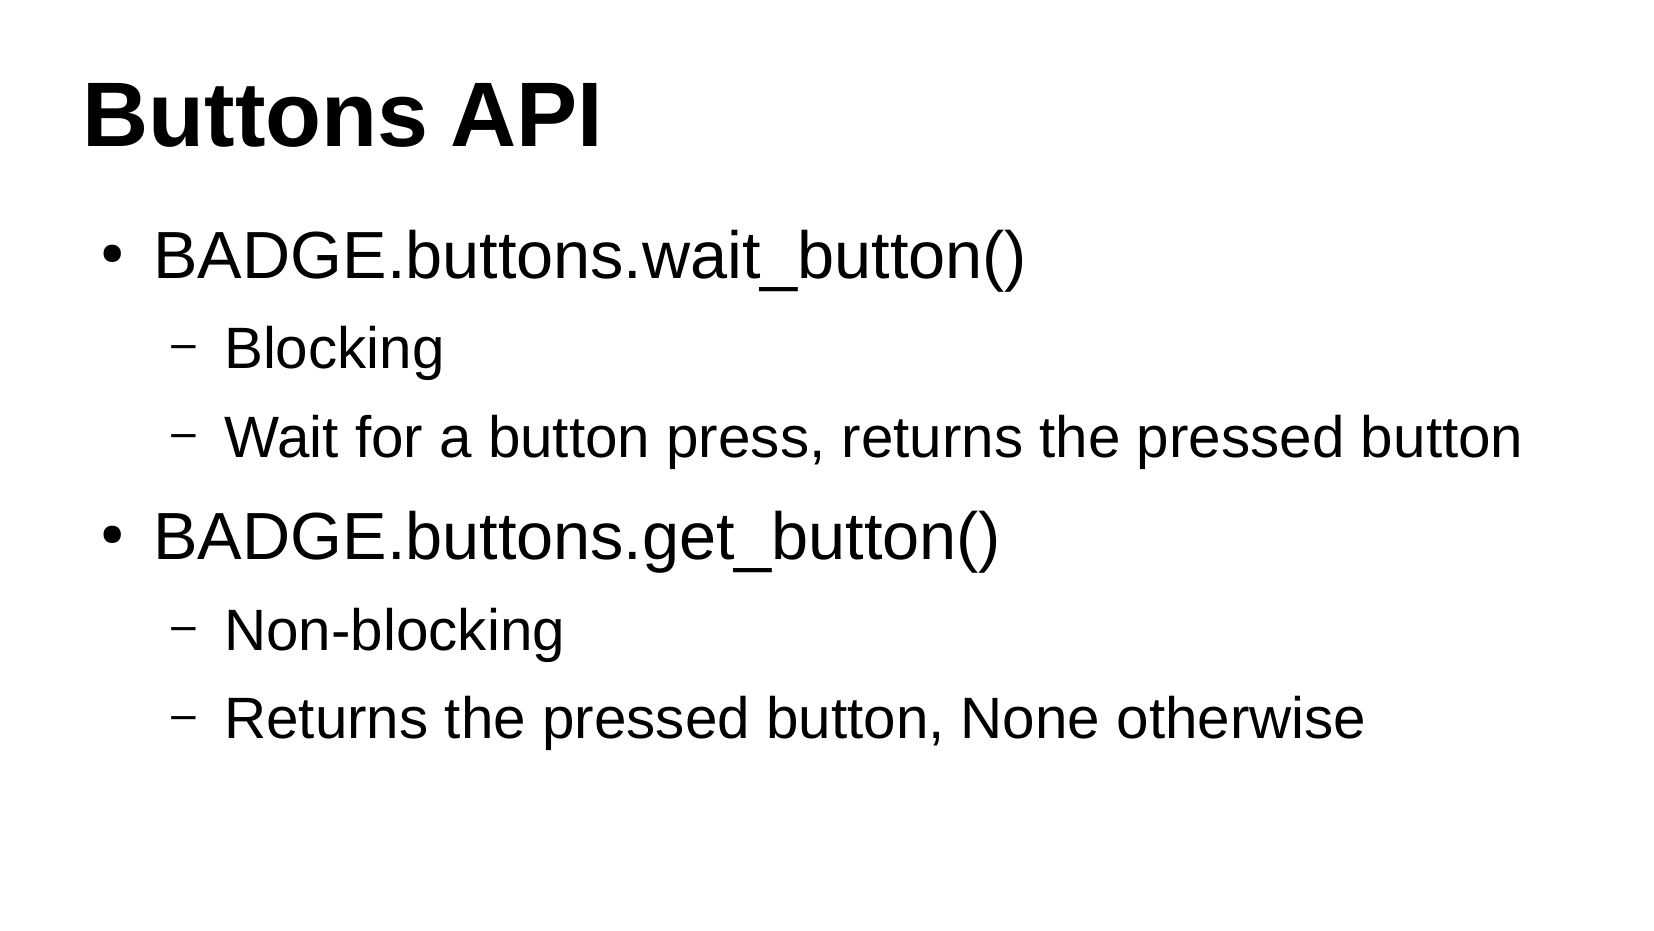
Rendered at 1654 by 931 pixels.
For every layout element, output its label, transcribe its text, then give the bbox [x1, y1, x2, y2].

list BADGE.buttons.wait_button() Blocking Wait for a button press, returns the pressed button BADGE.buttons.get_button() Non-blocking Returns the pressed button, None otherwise [82, 217, 1571, 758]
title Buttons API [82, 37, 1571, 193]
